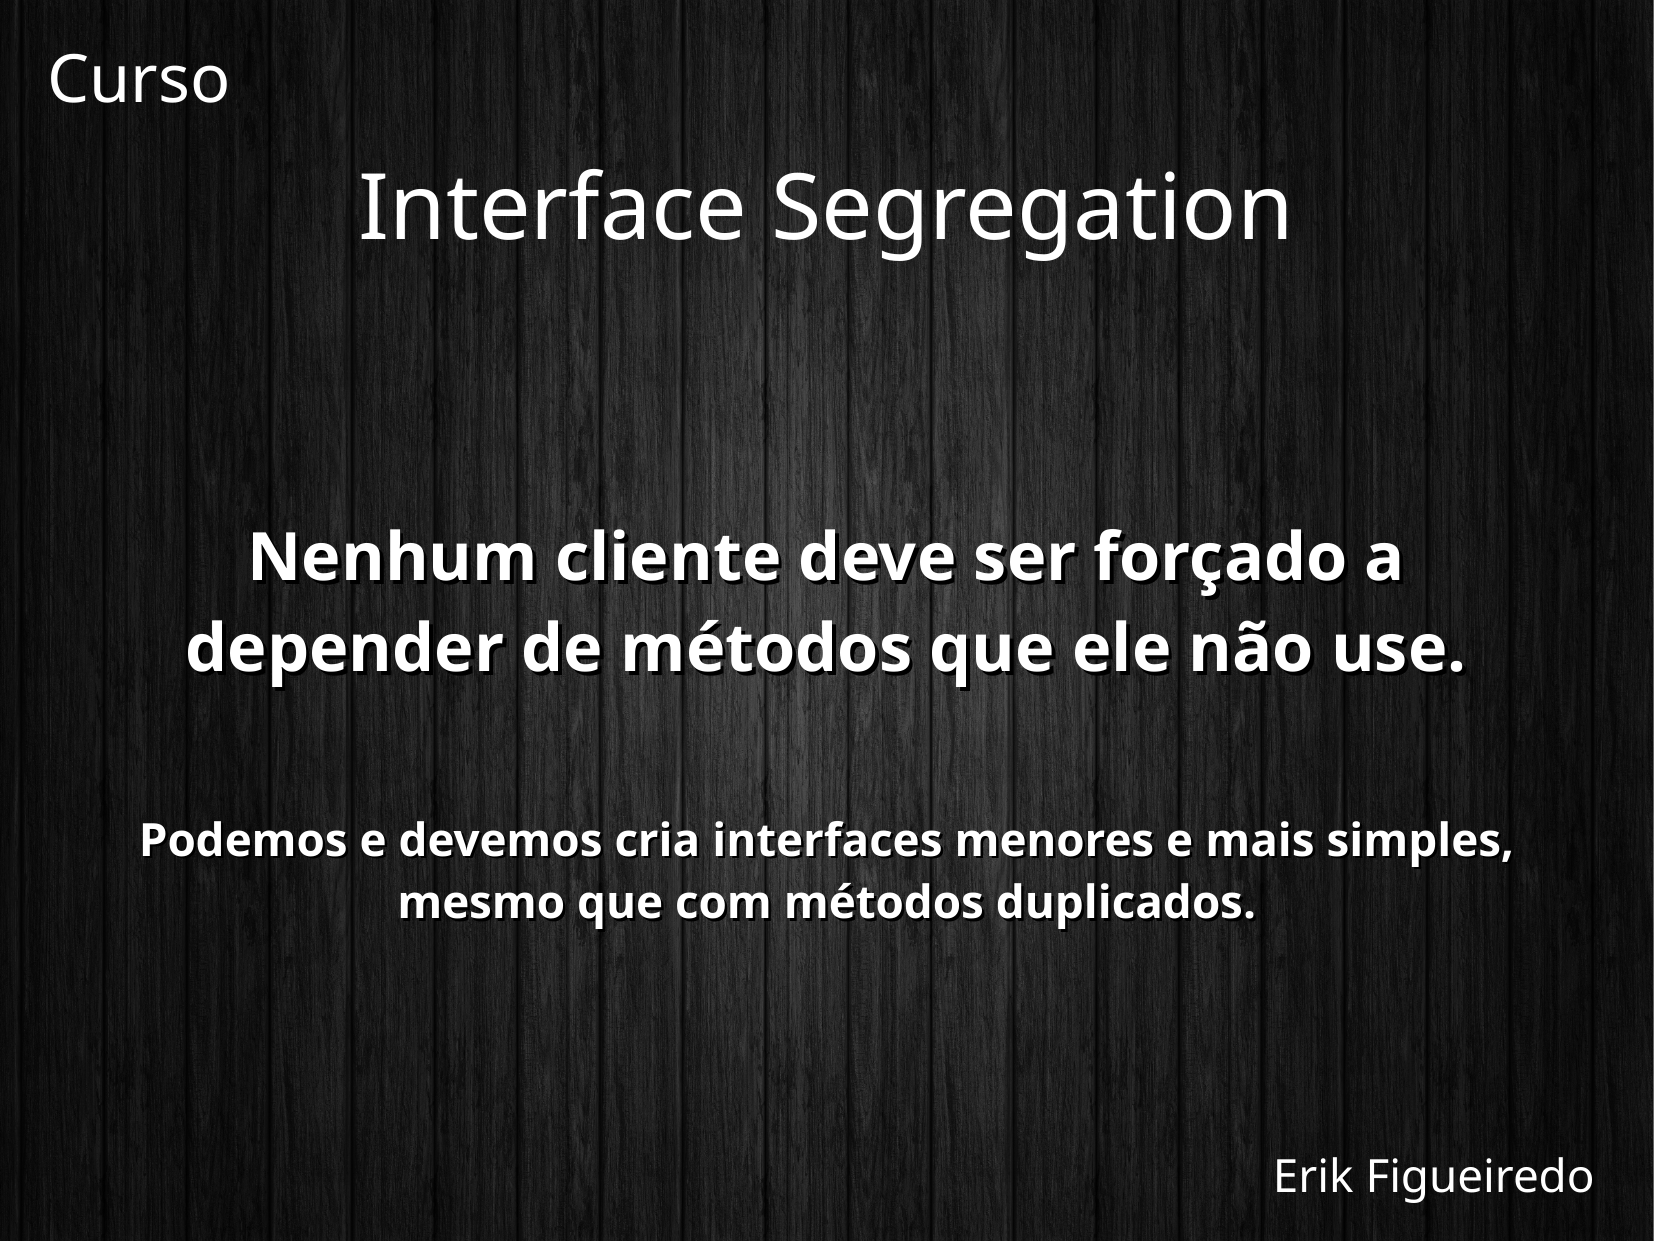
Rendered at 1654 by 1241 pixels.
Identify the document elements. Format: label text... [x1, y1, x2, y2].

text_box Erik Figueiredo [768, 1133, 1595, 1217]
text_box Curso [47, 35, 1087, 119]
picture [0, 0, 1654, 1241]
list Nenhum cliente deve ser forçado a depender de métodos que ele não use. Podemos e devemos cria interfaces menores e mais simples, mesmo que com métodos duplicados. [82, 311, 1571, 1131]
title Interface Segregation [82, 129, 1571, 278]
